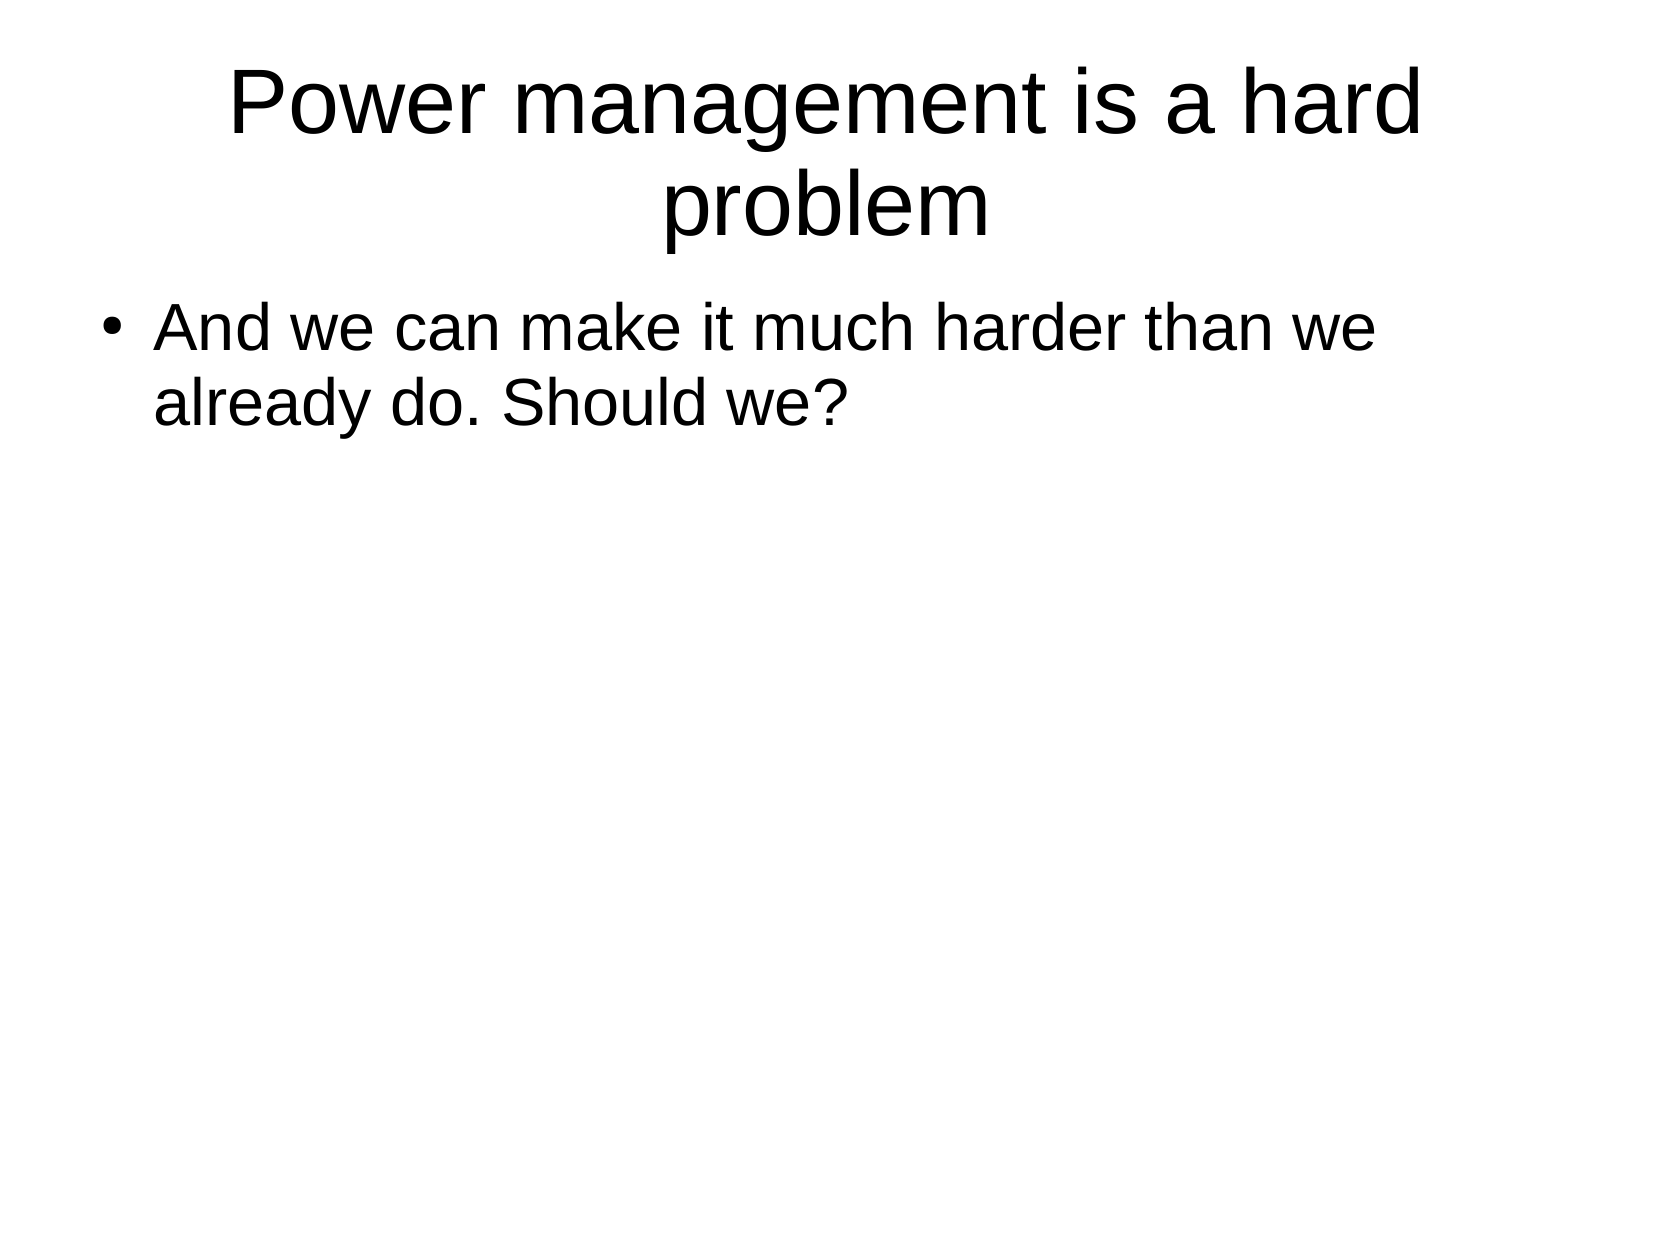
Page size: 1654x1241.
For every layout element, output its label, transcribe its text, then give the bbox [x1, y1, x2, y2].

title Power management is a hard problem [82, 49, 1571, 257]
list And we can make it much harder than we already do. Should we? [82, 290, 1571, 1109]
